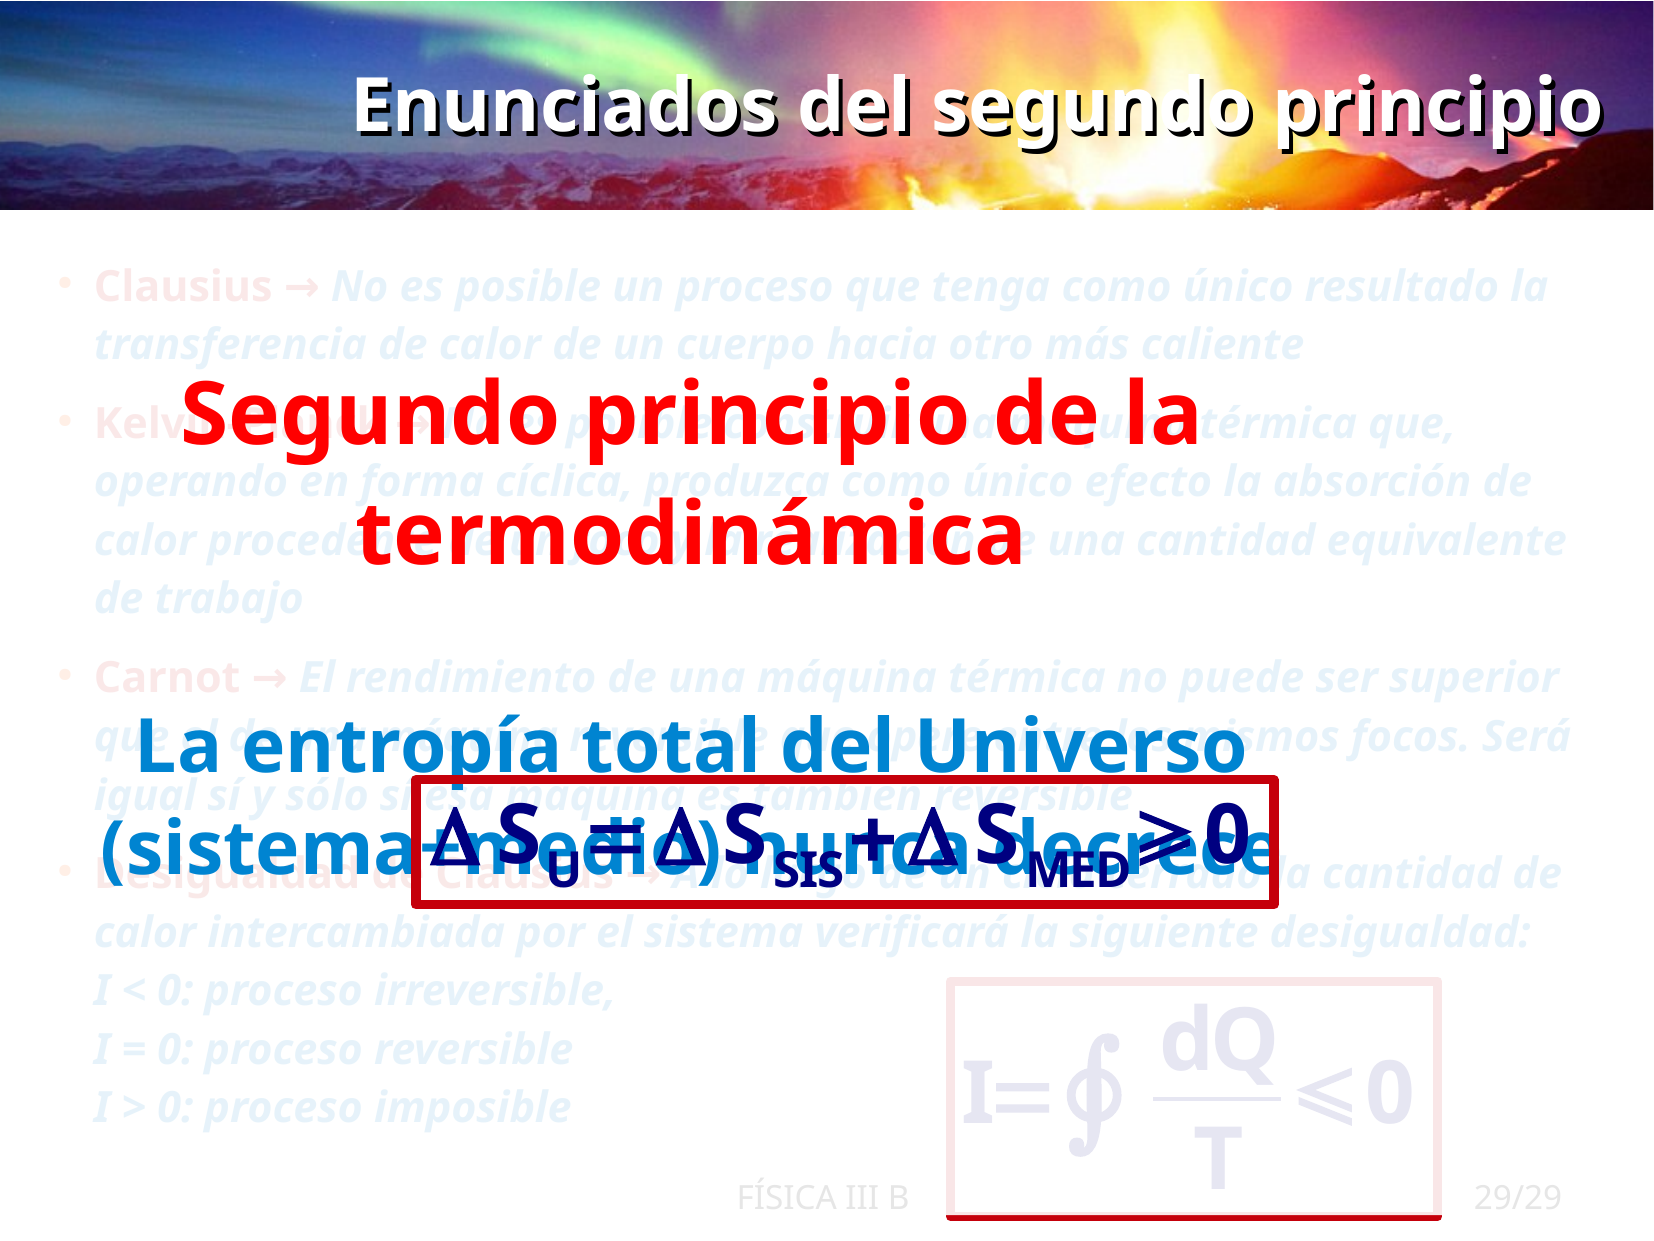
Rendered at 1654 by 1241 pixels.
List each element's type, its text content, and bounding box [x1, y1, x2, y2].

title Enunciados del segundo principio [45, 15, 1606, 191]
picture [0, 1, 1654, 210]
text_box Segundo principio de la termodinámica La entropía total del Universo (sistema+medio) nunca decrece [15, 225, 1636, 1216]
chart [420, 784, 1270, 901]
